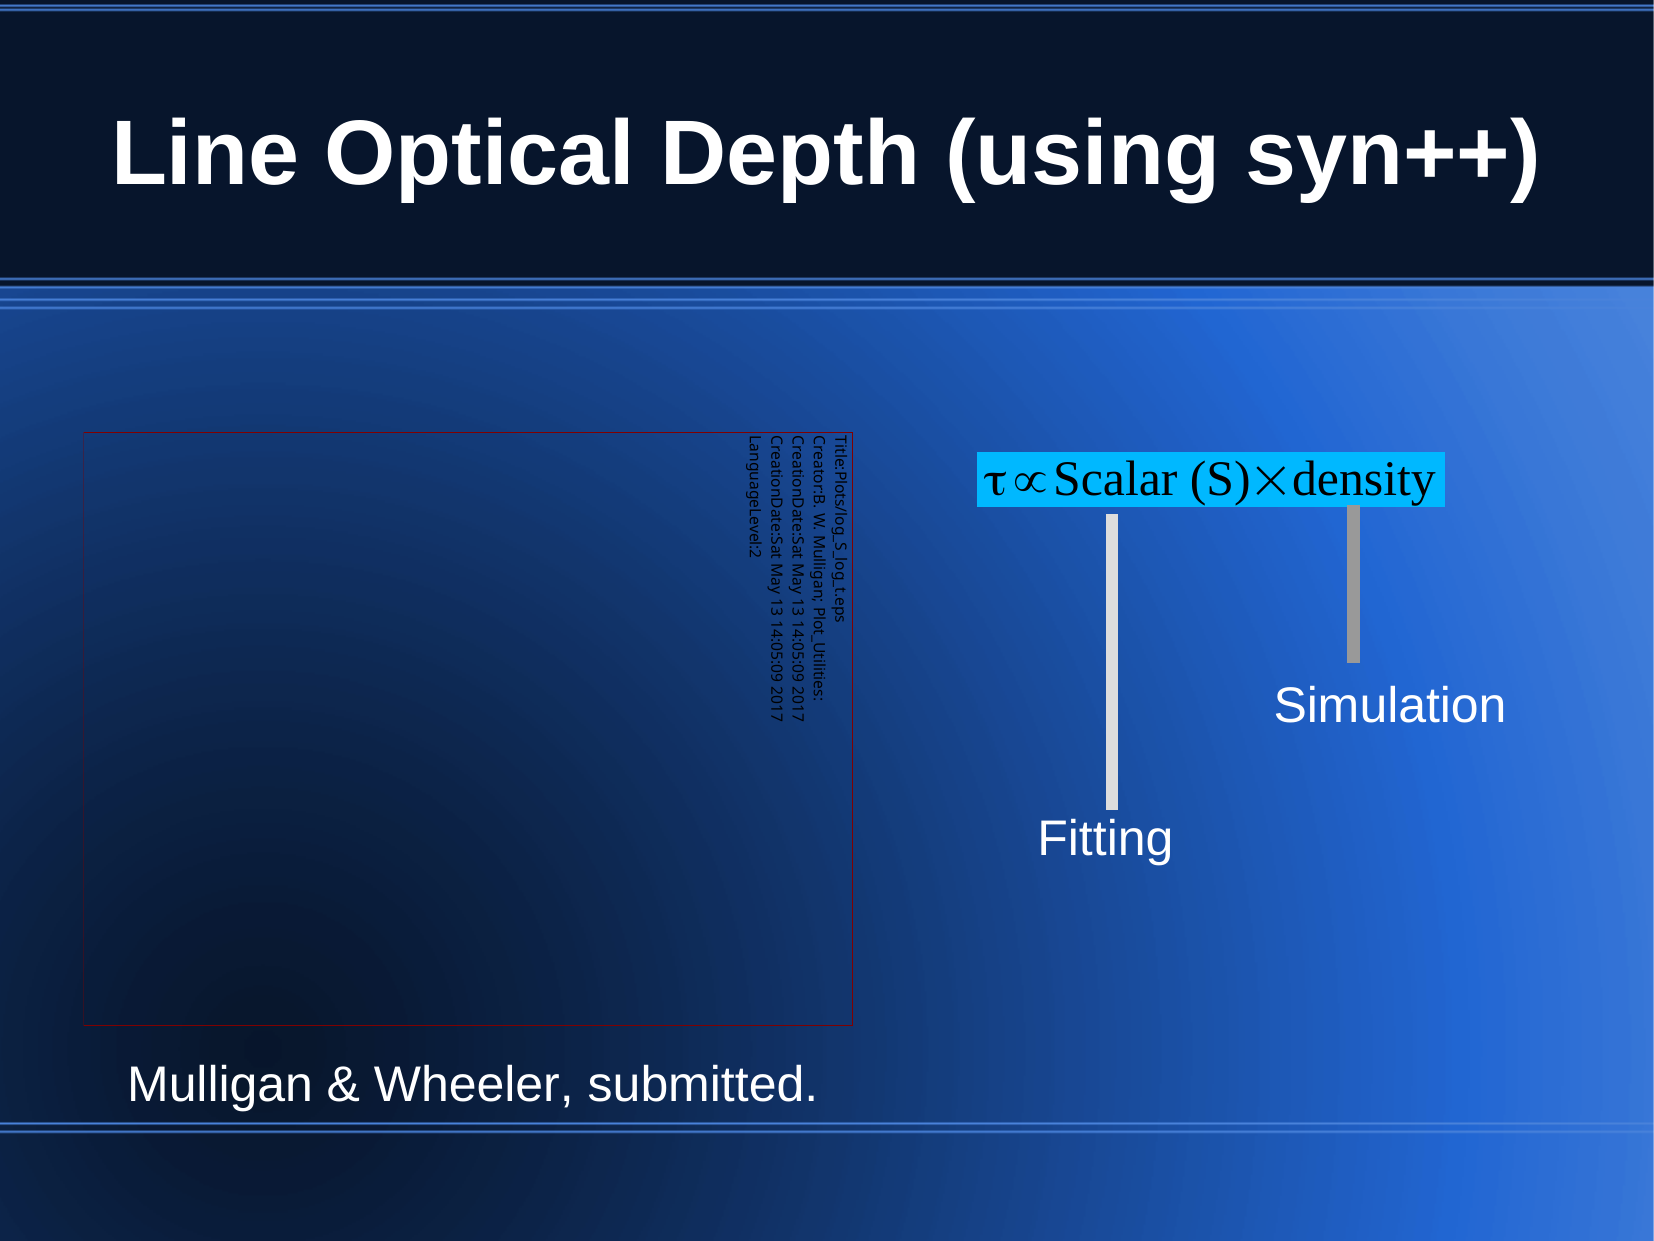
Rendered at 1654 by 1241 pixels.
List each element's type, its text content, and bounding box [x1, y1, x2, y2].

text_box Fitting [1037, 810, 1192, 867]
title Line Optical Depth (using syn++) [82, 49, 1571, 257]
text_box Simulation [1273, 677, 1579, 790]
picture [0, 0, 1654, 1241]
chart [976, 451, 1445, 507]
text_box Mulligan & Wheeler, submitted. [127, 1056, 831, 1112]
